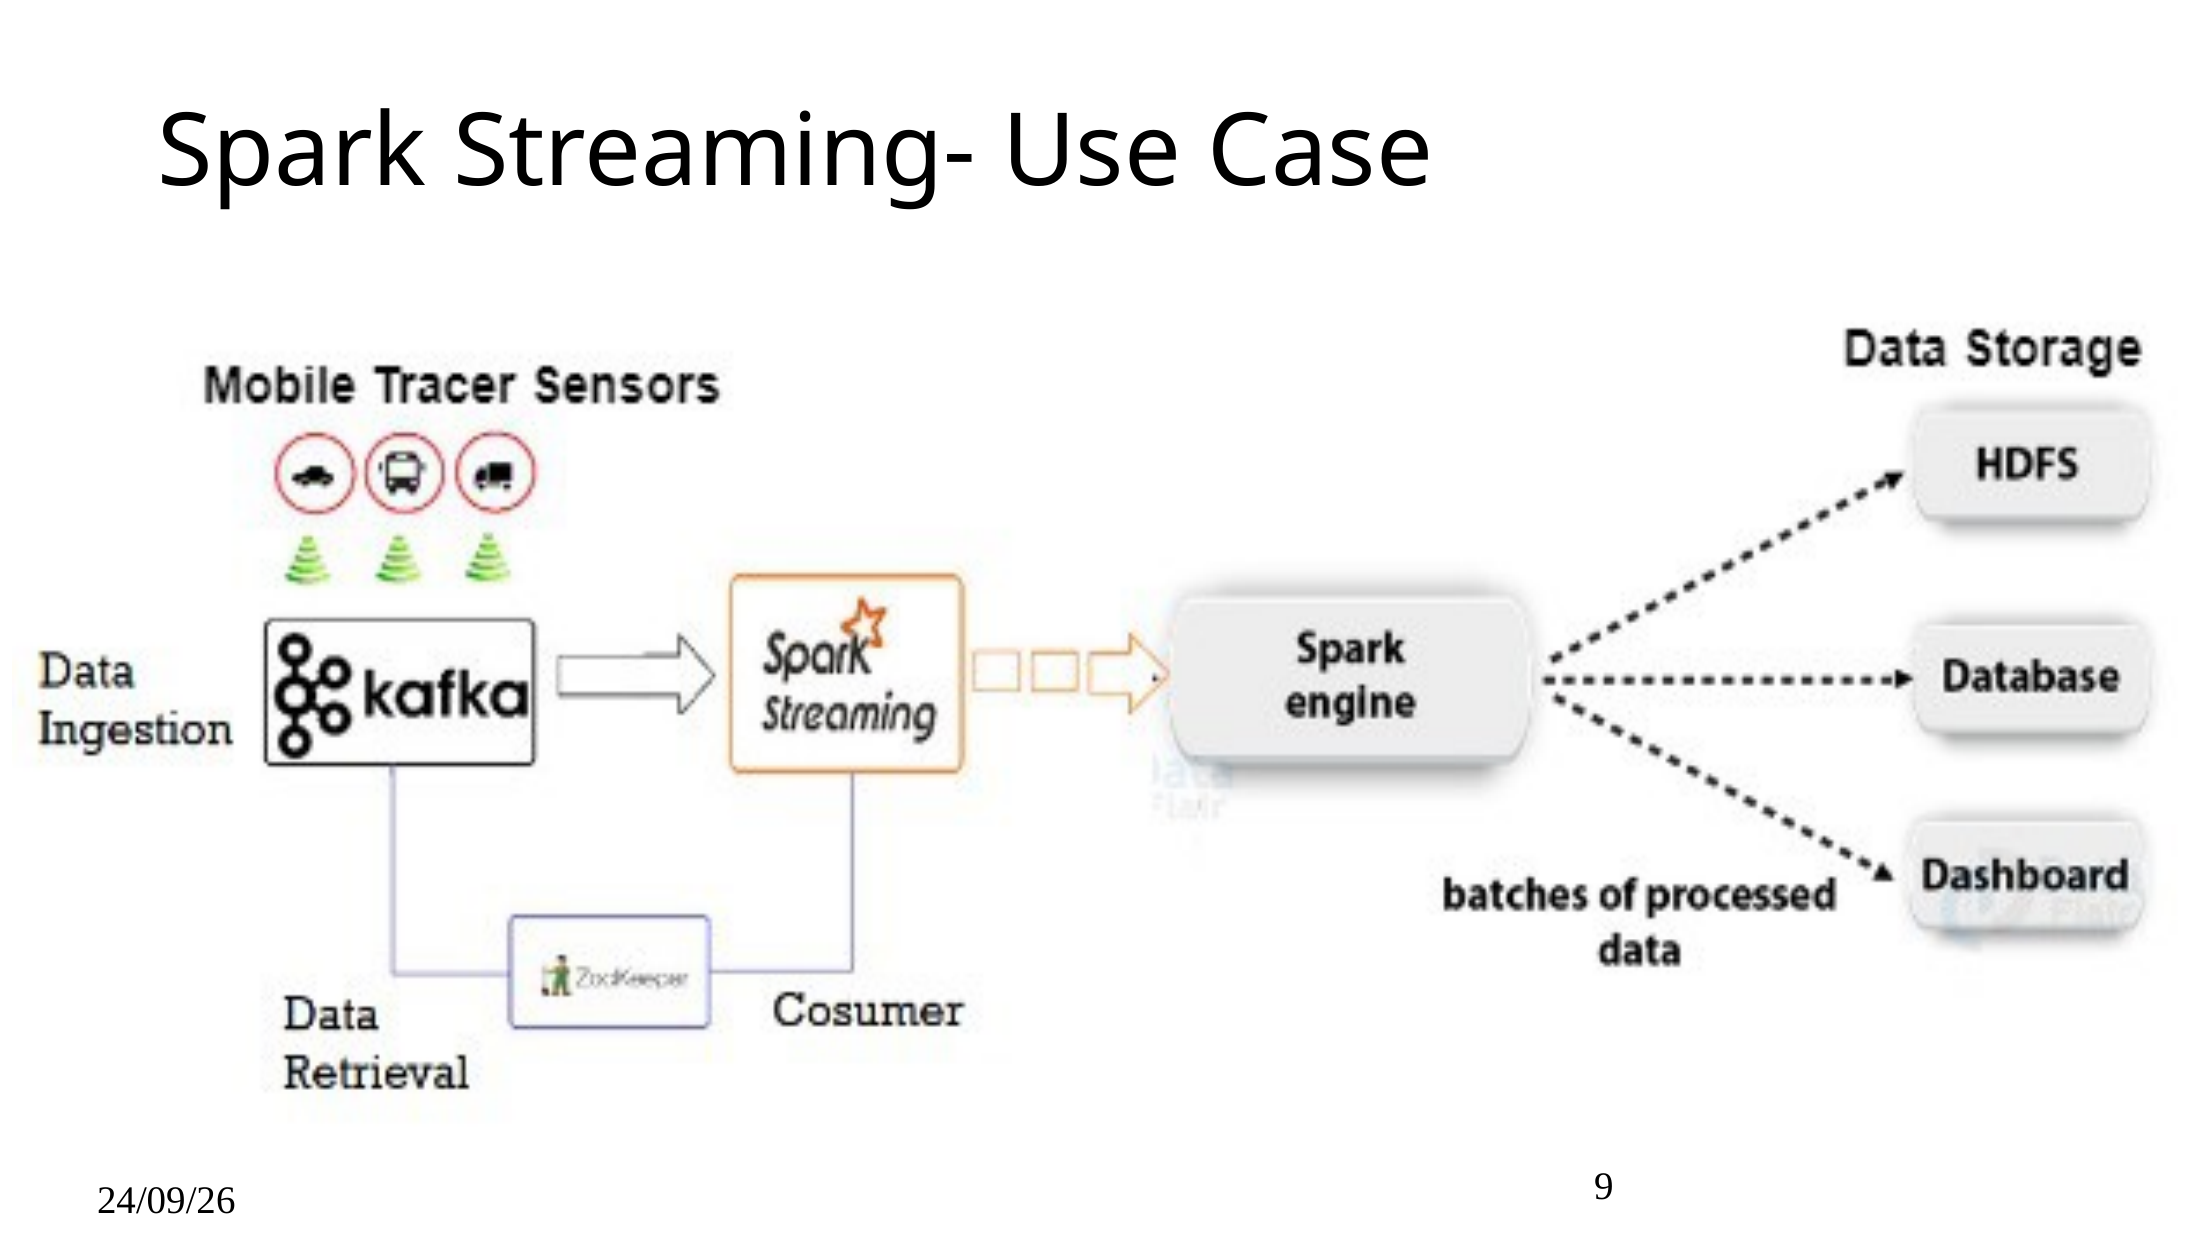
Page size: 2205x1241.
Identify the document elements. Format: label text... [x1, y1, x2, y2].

text_box [1594, 1164, 2108, 1241]
text_box 25-11-2022 [97, 1174, 611, 1241]
title Spark Streaming- Use Case [142, 49, 1985, 234]
picture [12, 234, 2202, 1164]
